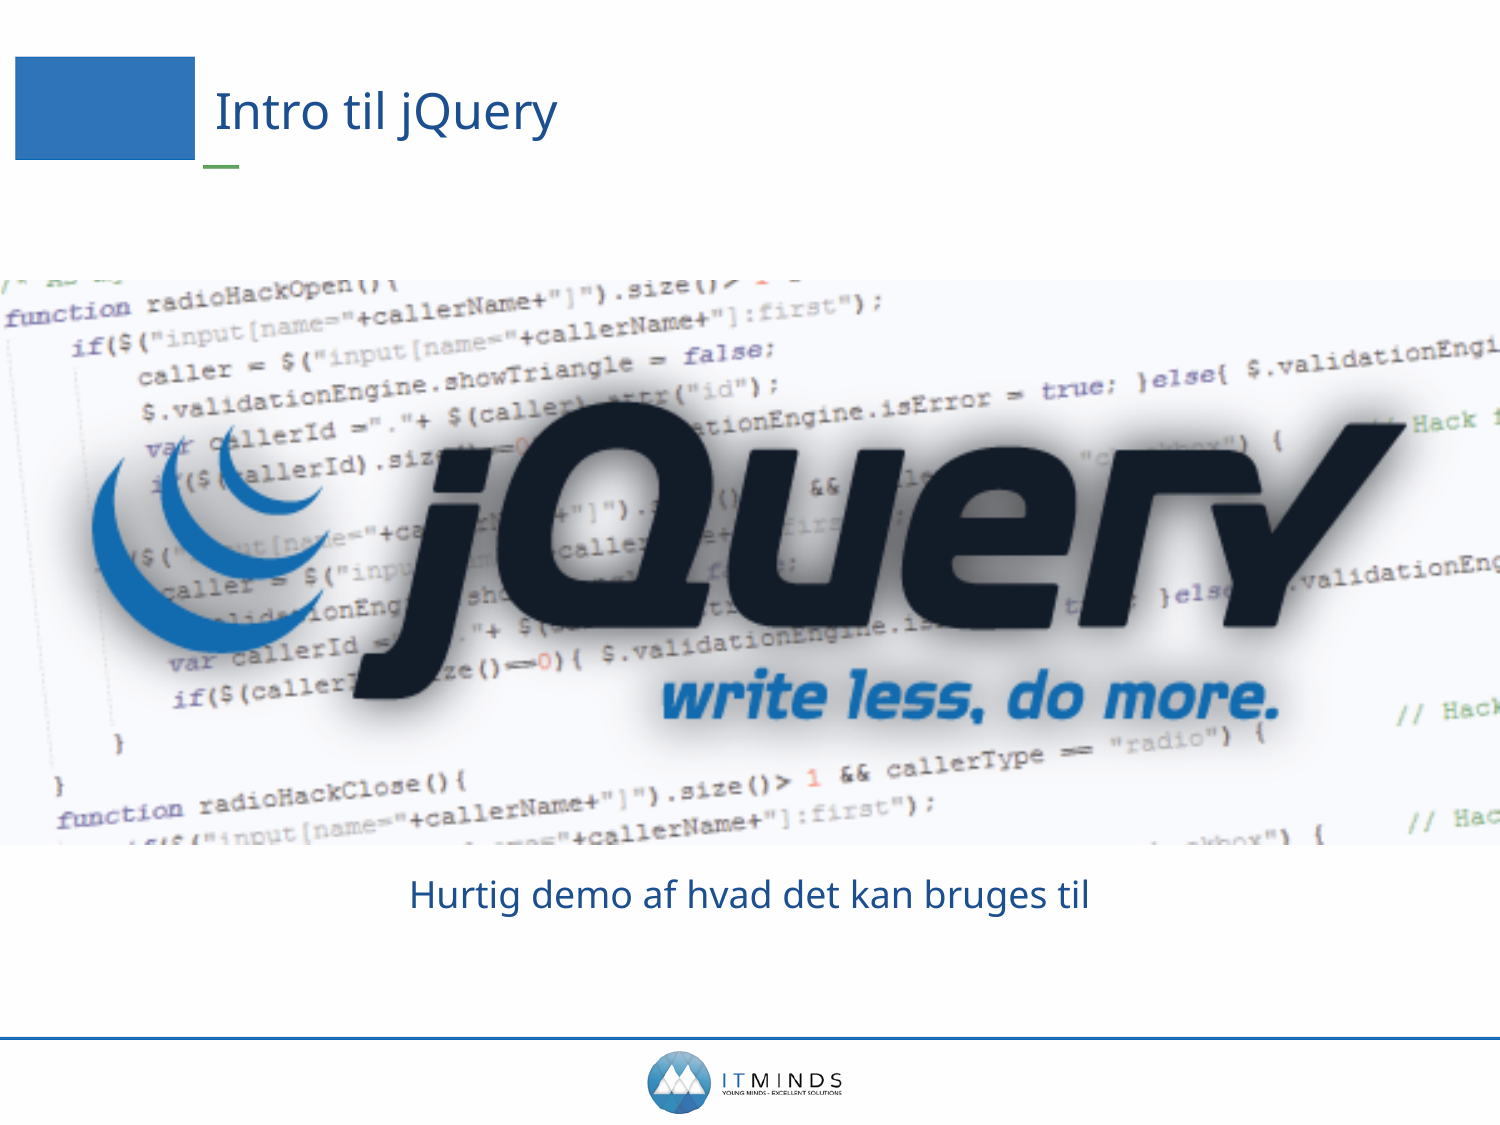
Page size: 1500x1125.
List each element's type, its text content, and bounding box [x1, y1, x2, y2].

picture [0, 973, 1500, 1125]
picture [0, 0, 1500, 855]
title Intro til jQuery [200, 65, 1425, 154]
list Hurtig demo af hvad det kan bruges til [0, 855, 1500, 973]
